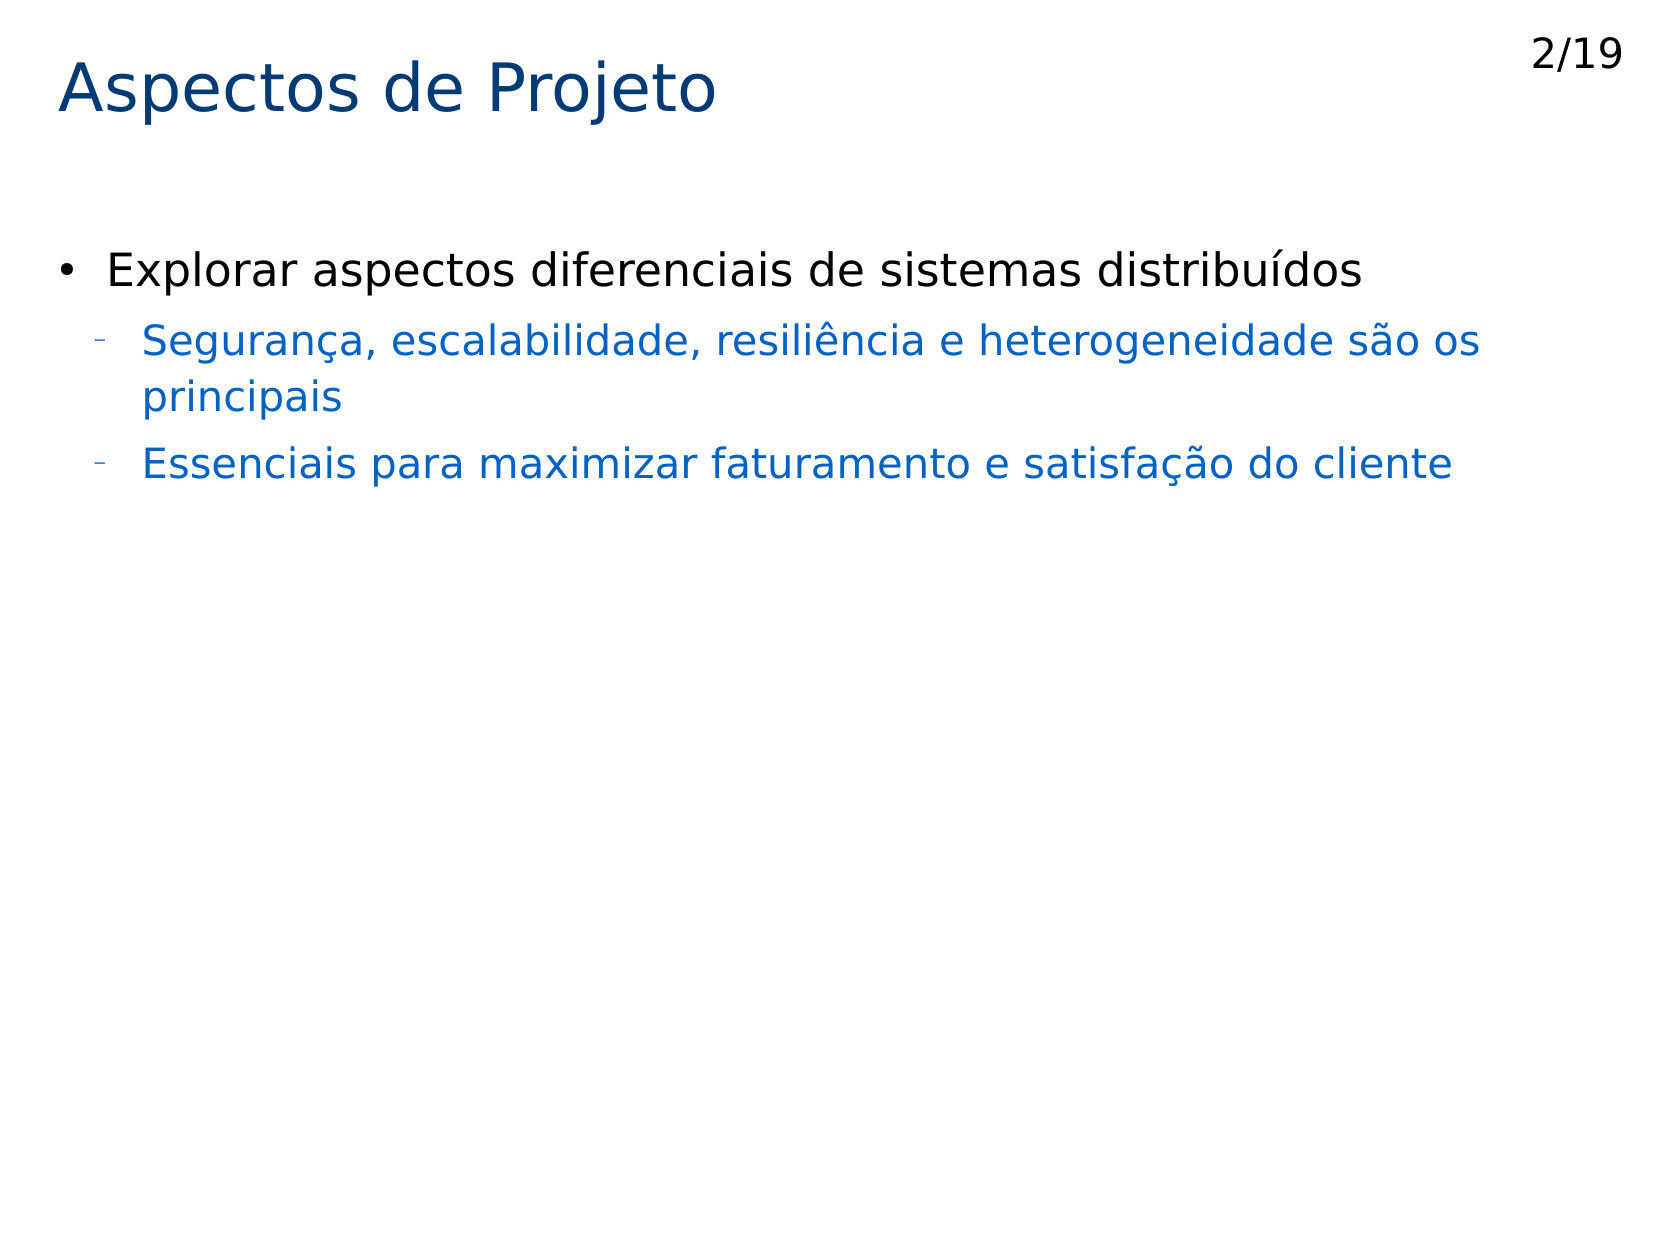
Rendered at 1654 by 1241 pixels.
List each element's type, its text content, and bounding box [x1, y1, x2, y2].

title Aspectos de Projeto [59, 29, 1506, 148]
list Explorar aspectos diferenciais de sistemas distribuídos Segurança, escalabilidade, resiliência e heterogeneidade são os principais Essenciais para maximizar faturamento e satisfação do cliente [59, 236, 1595, 1211]
